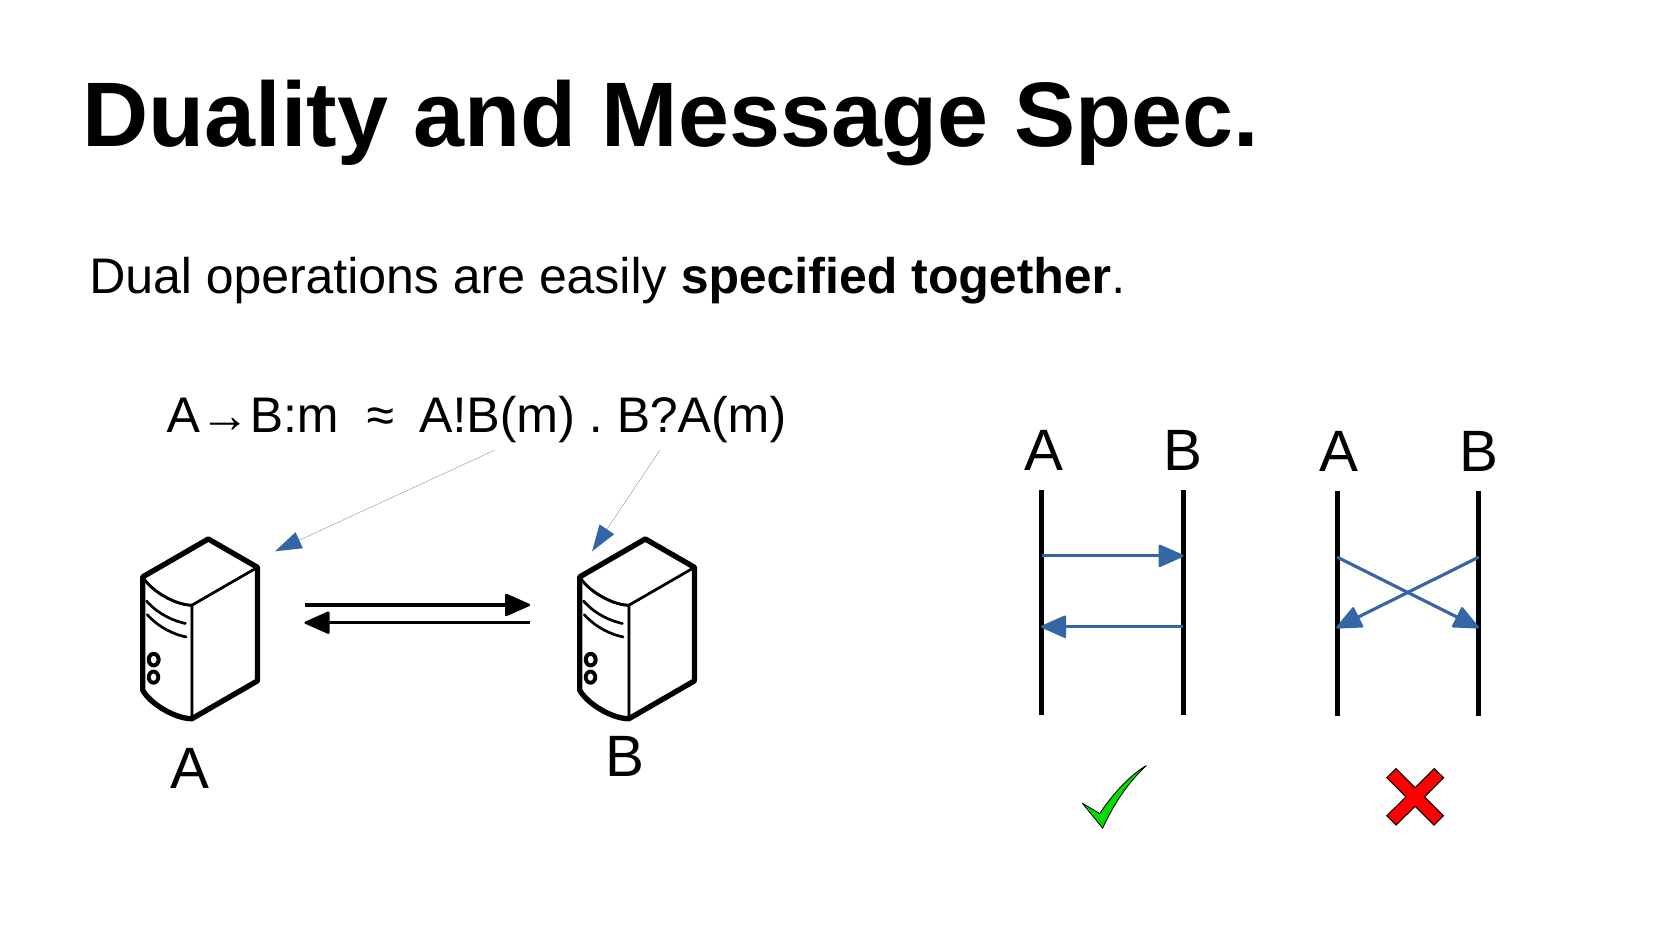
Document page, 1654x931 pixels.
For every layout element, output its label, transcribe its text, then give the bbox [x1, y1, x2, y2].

text_box B [1149, 410, 1218, 490]
text_box B [1444, 411, 1513, 492]
picture [140, 536, 261, 722]
title Duality and Message Spec. [82, 37, 1571, 193]
text_box [1386, 768, 1444, 826]
text_box B [591, 716, 660, 797]
text_box A→B:m ≈ A!B(m) . B?A(m) [151, 379, 802, 451]
picture [577, 536, 698, 722]
text_box Dual operations are easily specified together. [74, 241, 1516, 368]
picture [1081, 765, 1147, 829]
text_box A [1304, 411, 1374, 492]
text_box A [1009, 410, 1078, 490]
text_box A [156, 728, 225, 809]
